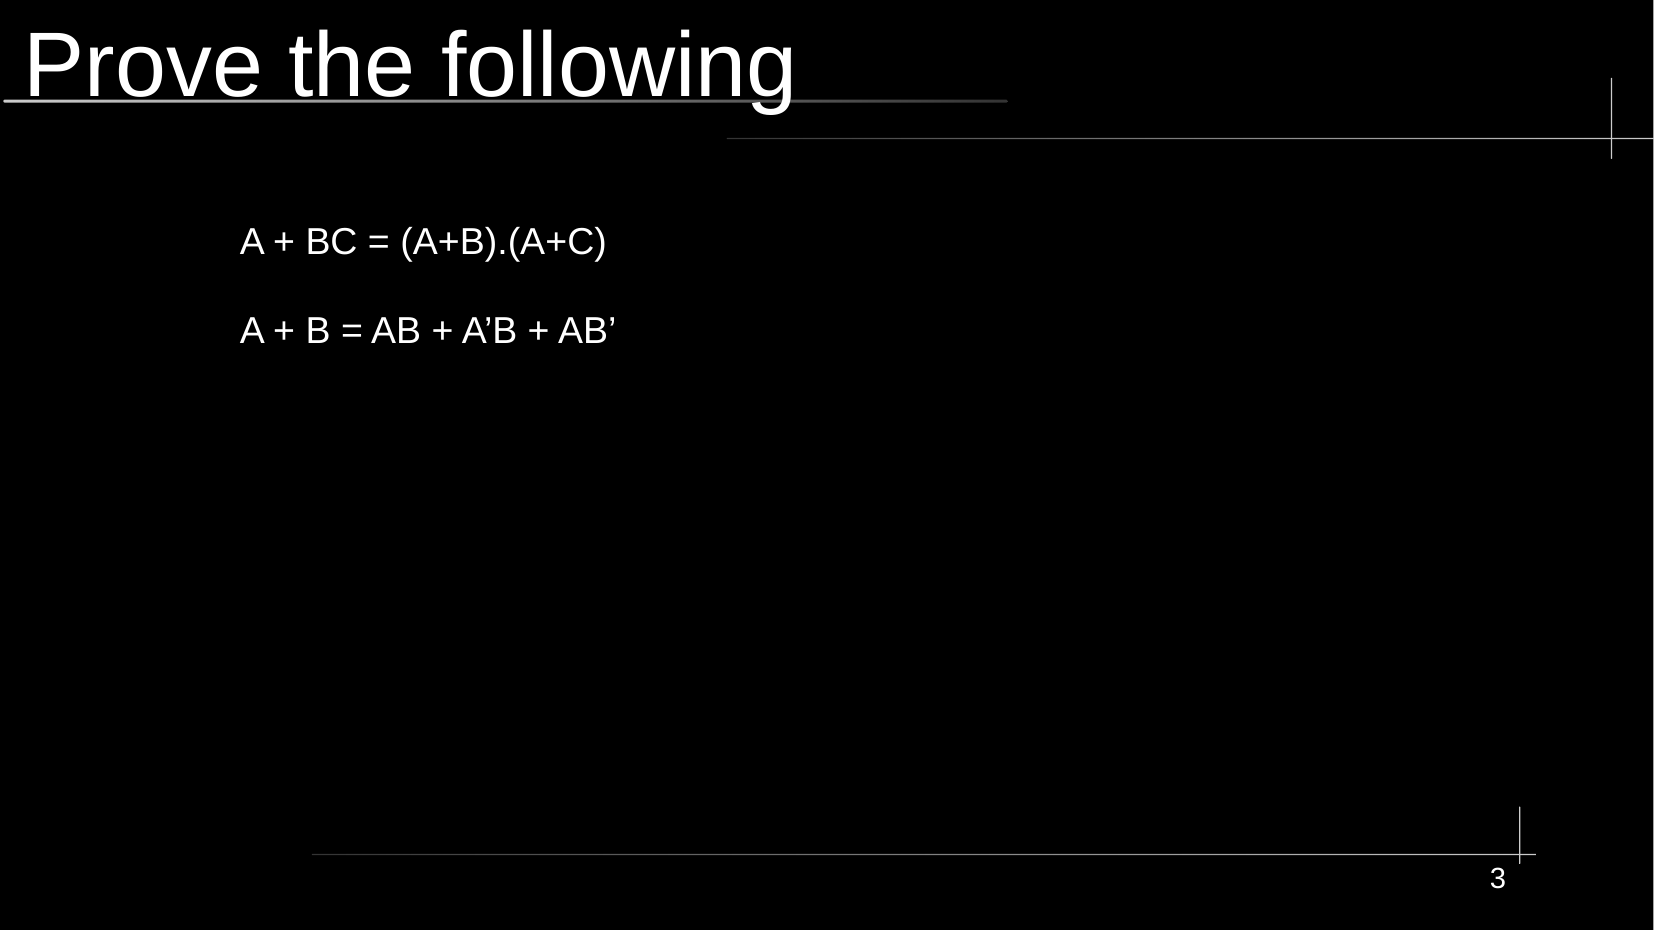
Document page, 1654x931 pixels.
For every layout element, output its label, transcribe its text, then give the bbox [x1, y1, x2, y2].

text_box A + B = AB + A’B + AB’ [225, 301, 632, 359]
title Prove the following [23, 11, 1589, 119]
text_box A + BC = (A+B).(A+C) [225, 213, 622, 271]
